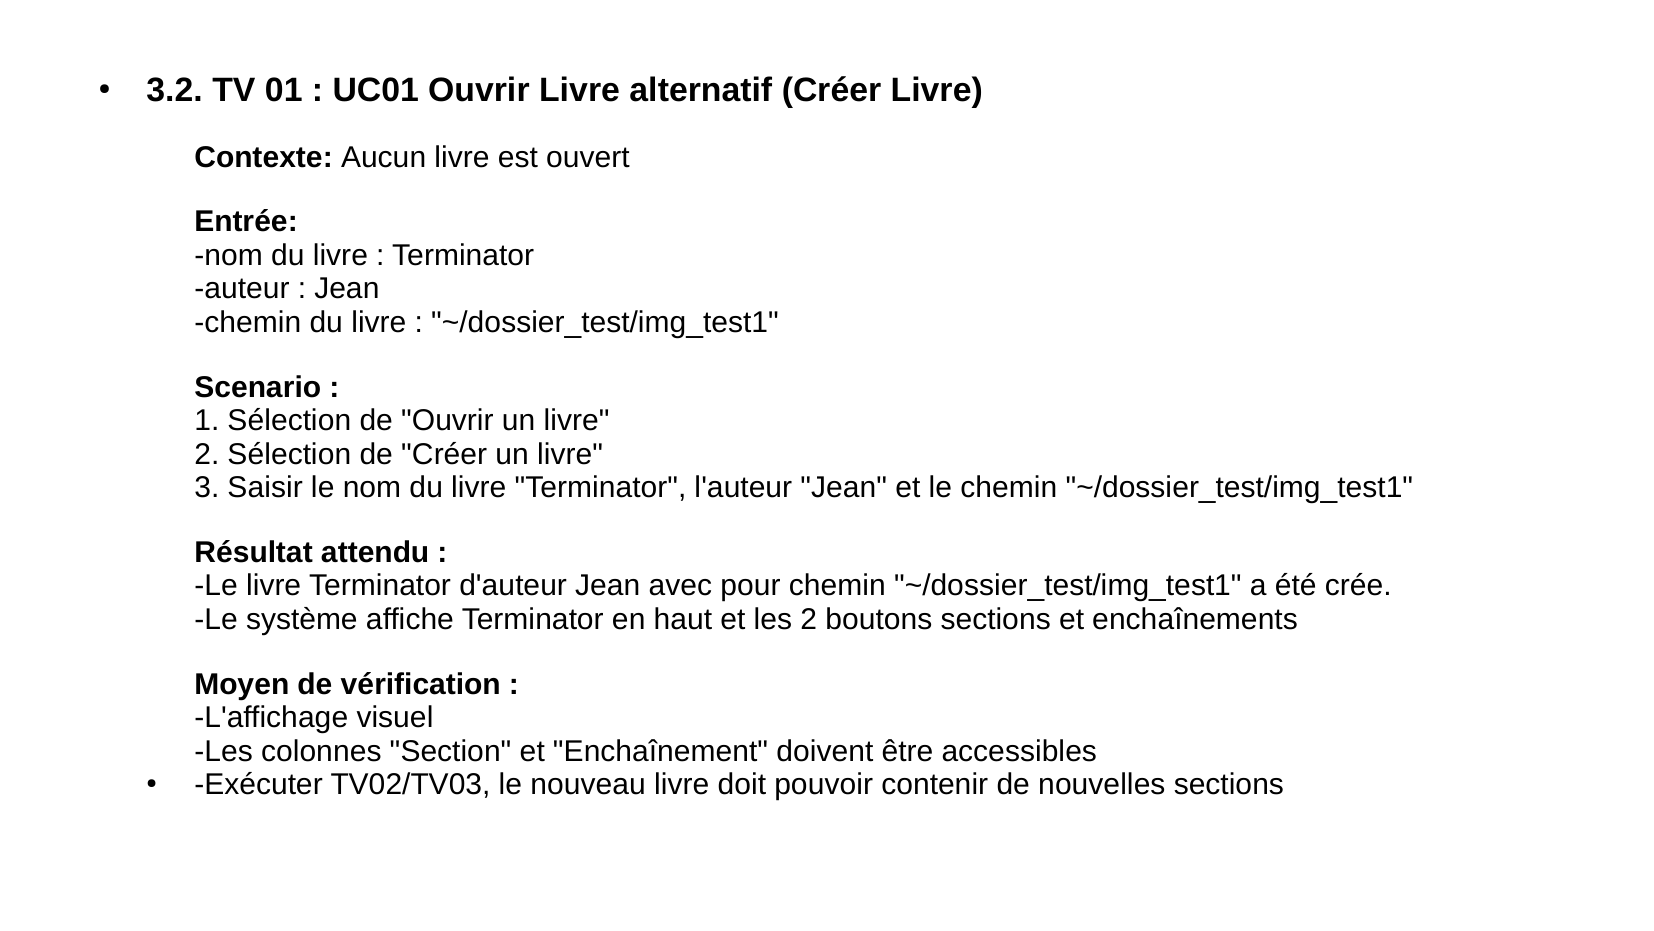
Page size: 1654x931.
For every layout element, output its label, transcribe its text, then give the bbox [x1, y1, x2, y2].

list 3.2. TV 01 : UC01 Ouvrir Livre alternatif (Créer Livre) Contexte: Aucun livre est ouvert Entrée: -nom du livre : Terminator -auteur : Jean -chemin du livre : "~/dossier_test/img_test1" Scenario : 1. Sélection de "Ouvrir un livre" 2. Sélection de "Créer un livre" 3. Saisir le nom du livre "Terminator", l'auteur "Jean" et le chemin "~/dossier_test/img_test1" Résultat attendu : -Le livre Terminator d'auteur Jean avec pour chemin "~/dossier_test/img_test1" a été crée. -Le système affiche Terminator en haut et les 2 boutons sections et enchaînements Moyen de vérification : -L'affichage visuel -Les colonnes "Section" et "Enchaînement" doivent être accessibles -Exécuter TV02/TV03, le nouveau livre doit pouvoir contenir de nouvelles sections [82, 70, 1571, 804]
